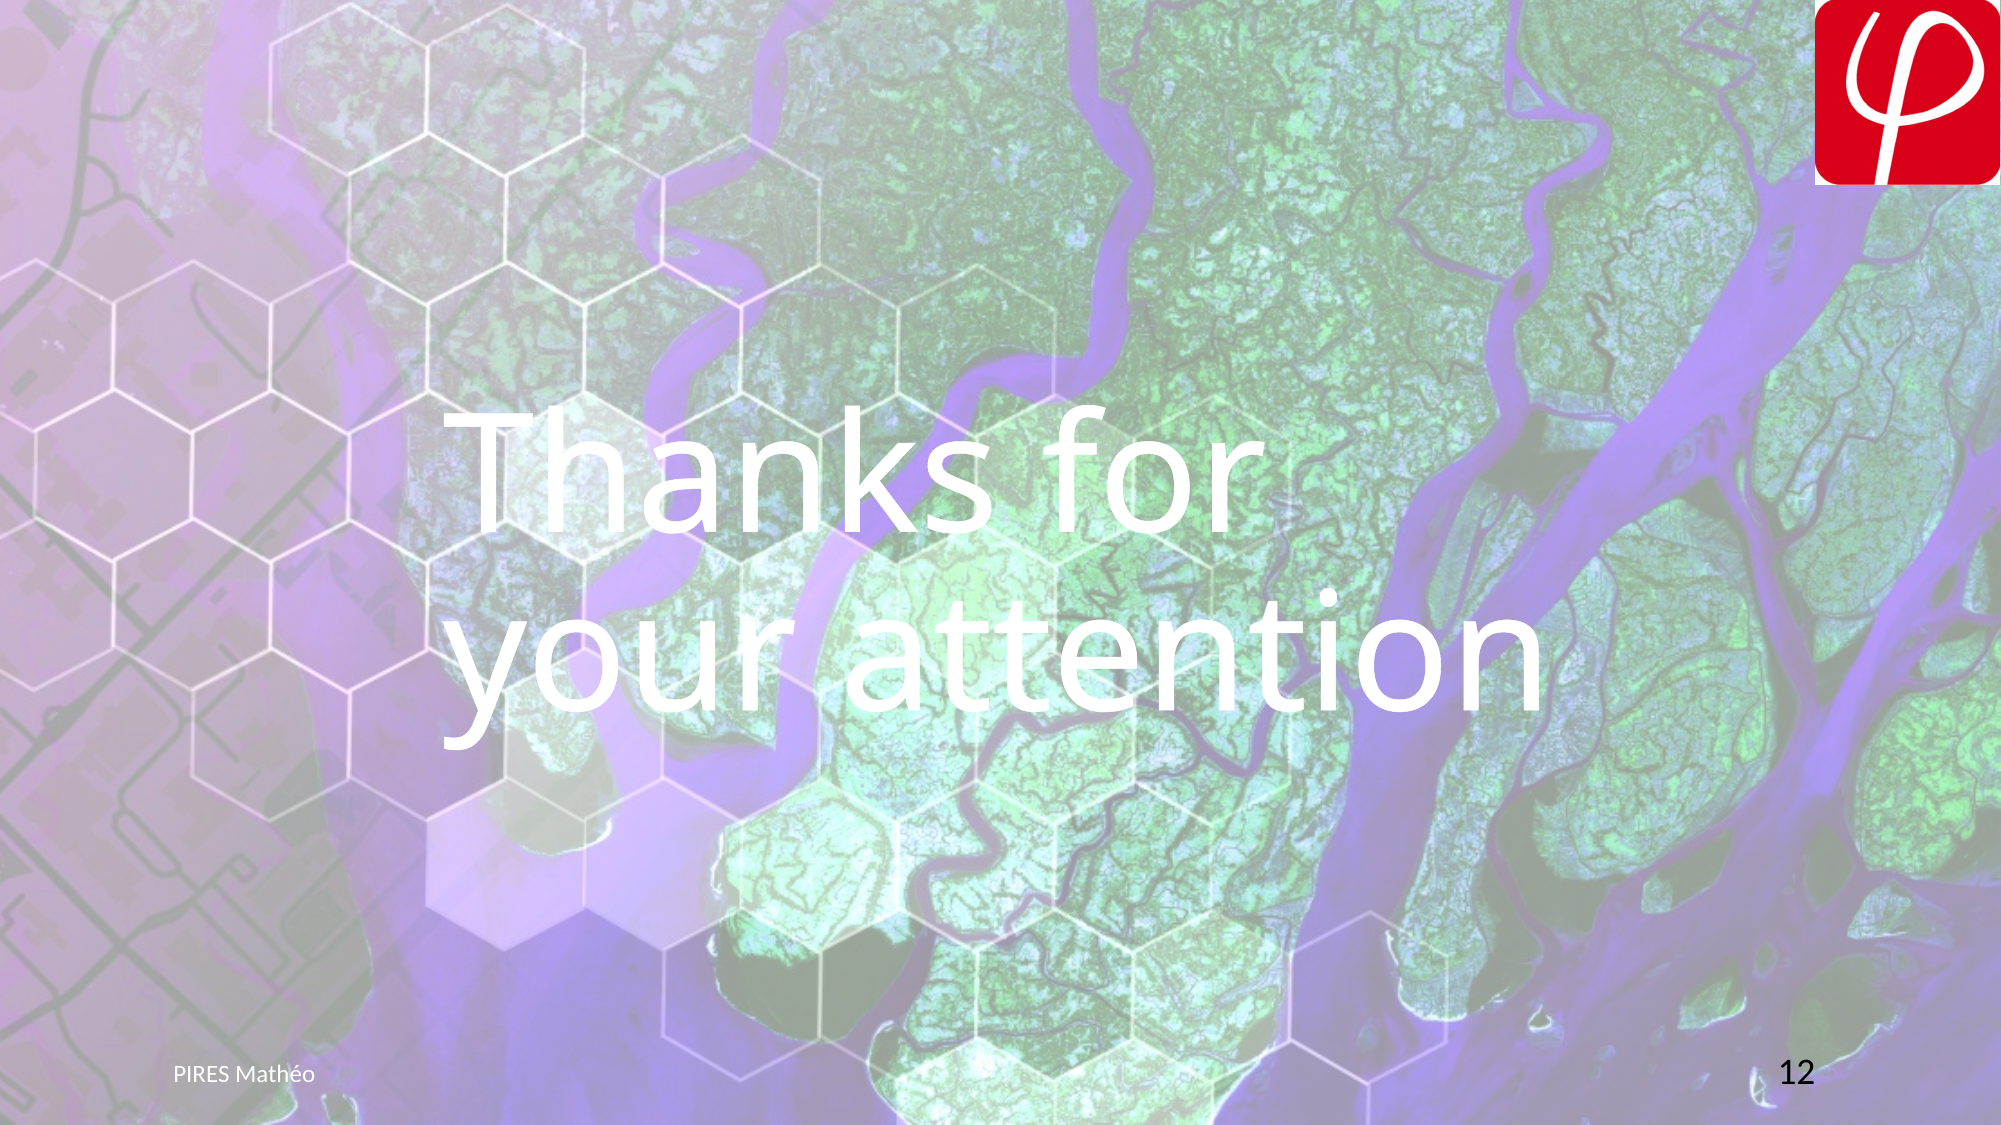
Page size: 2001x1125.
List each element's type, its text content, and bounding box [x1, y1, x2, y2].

title Thanks for your attention [427, 371, 1573, 754]
text_box 12 [1762, 1042, 1863, 1103]
text_box PIRES Mathéo [158, 1042, 1236, 1103]
picture [0, 0, 2000, 1125]
